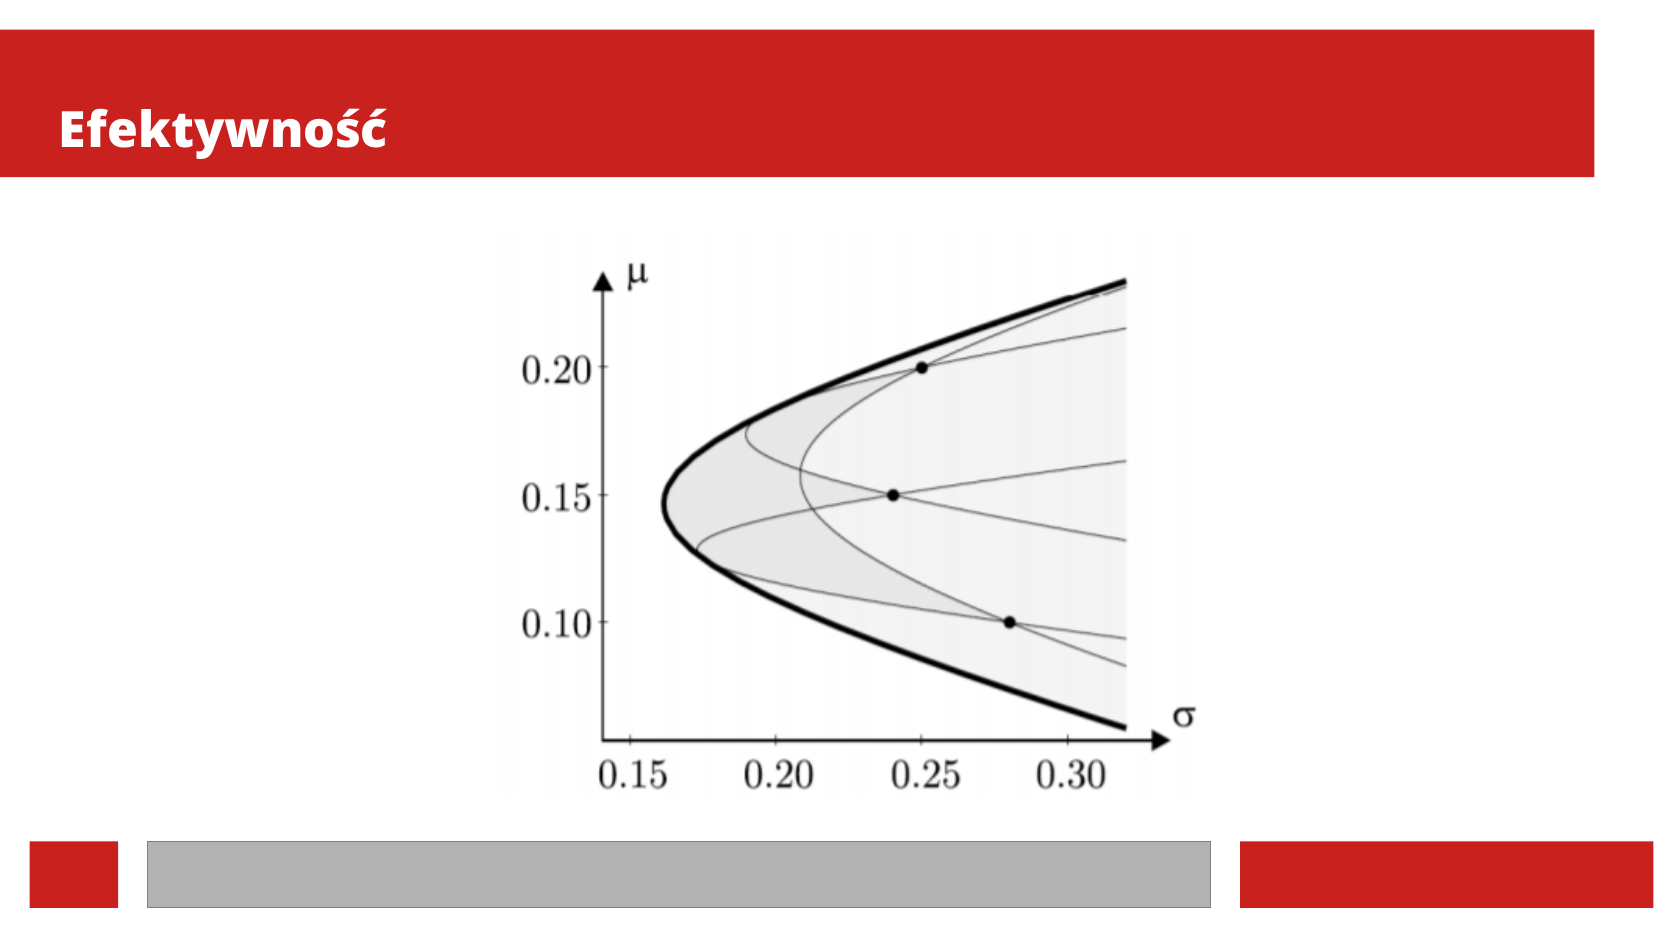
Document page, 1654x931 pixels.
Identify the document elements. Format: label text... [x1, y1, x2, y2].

title Efektywność [59, 44, 1595, 163]
picture [498, 231, 1211, 798]
